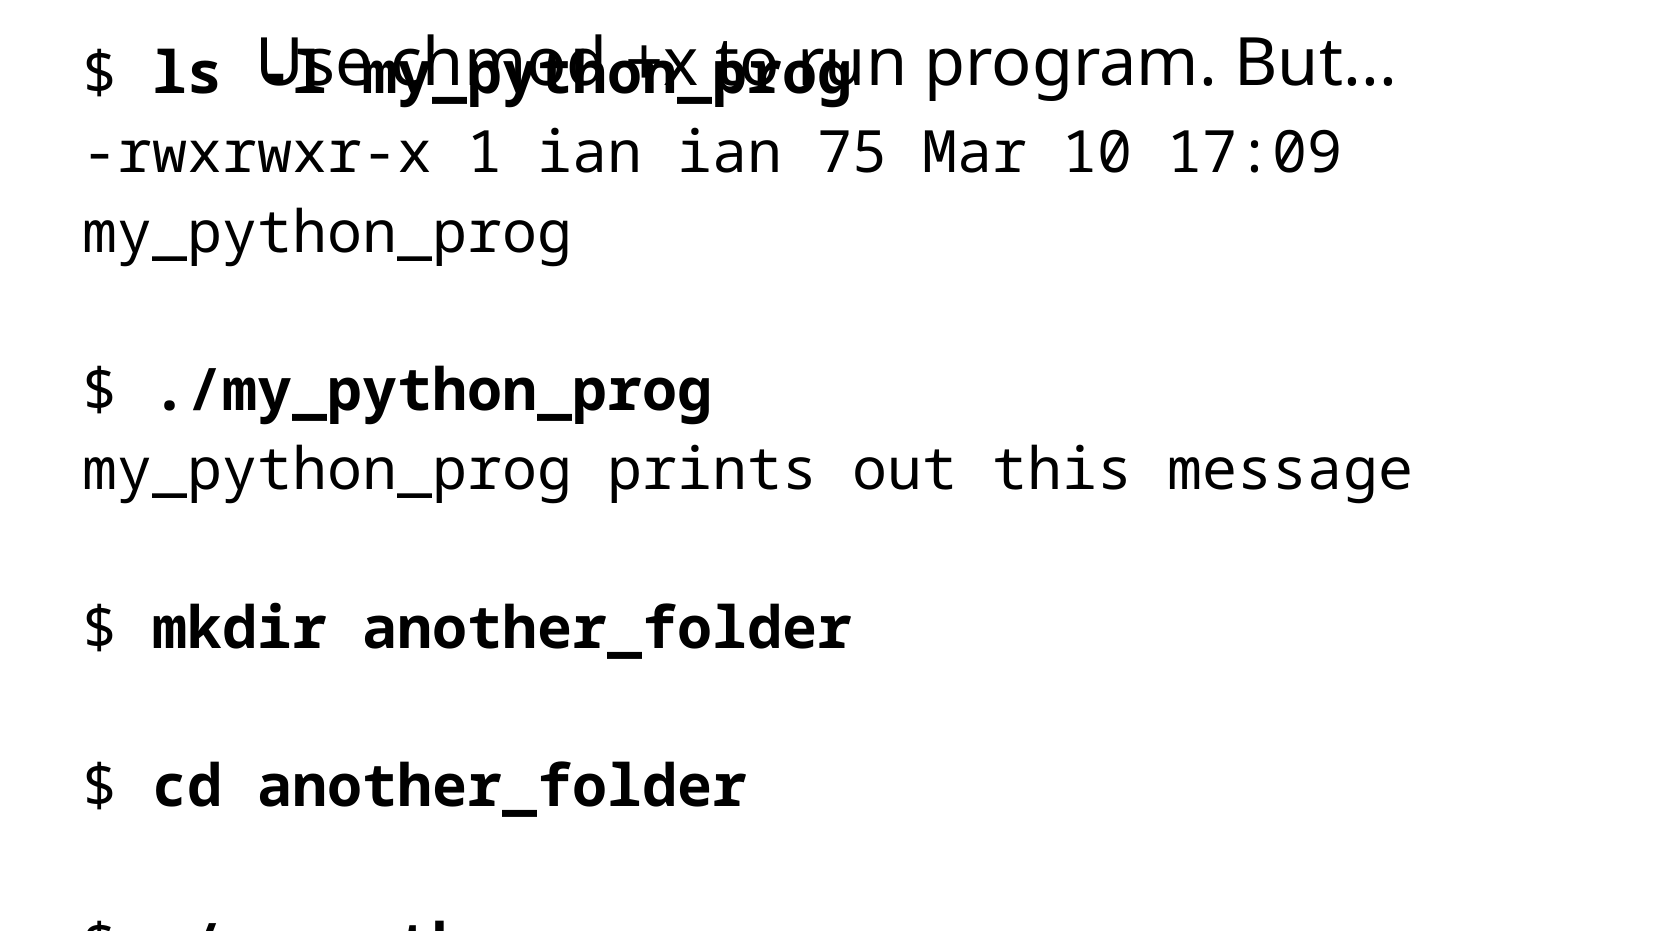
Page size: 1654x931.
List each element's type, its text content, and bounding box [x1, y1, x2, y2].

text_box $ chmod +x my_python_prog $ ls -l my_python_prog -rwxrwxr-x 1 ian ian 75 Mar 10 17:09 my_python_prog $ ./my_python_prog my_python_prog prints out this message $ mkdir another_folder $ cd another_folder $ ./my_python_prog bash: ./my_python_prog: No such file or directory [82, 70, 1654, 931]
title Use chmod +x to run program. But... [82, 7, 1571, 70]
